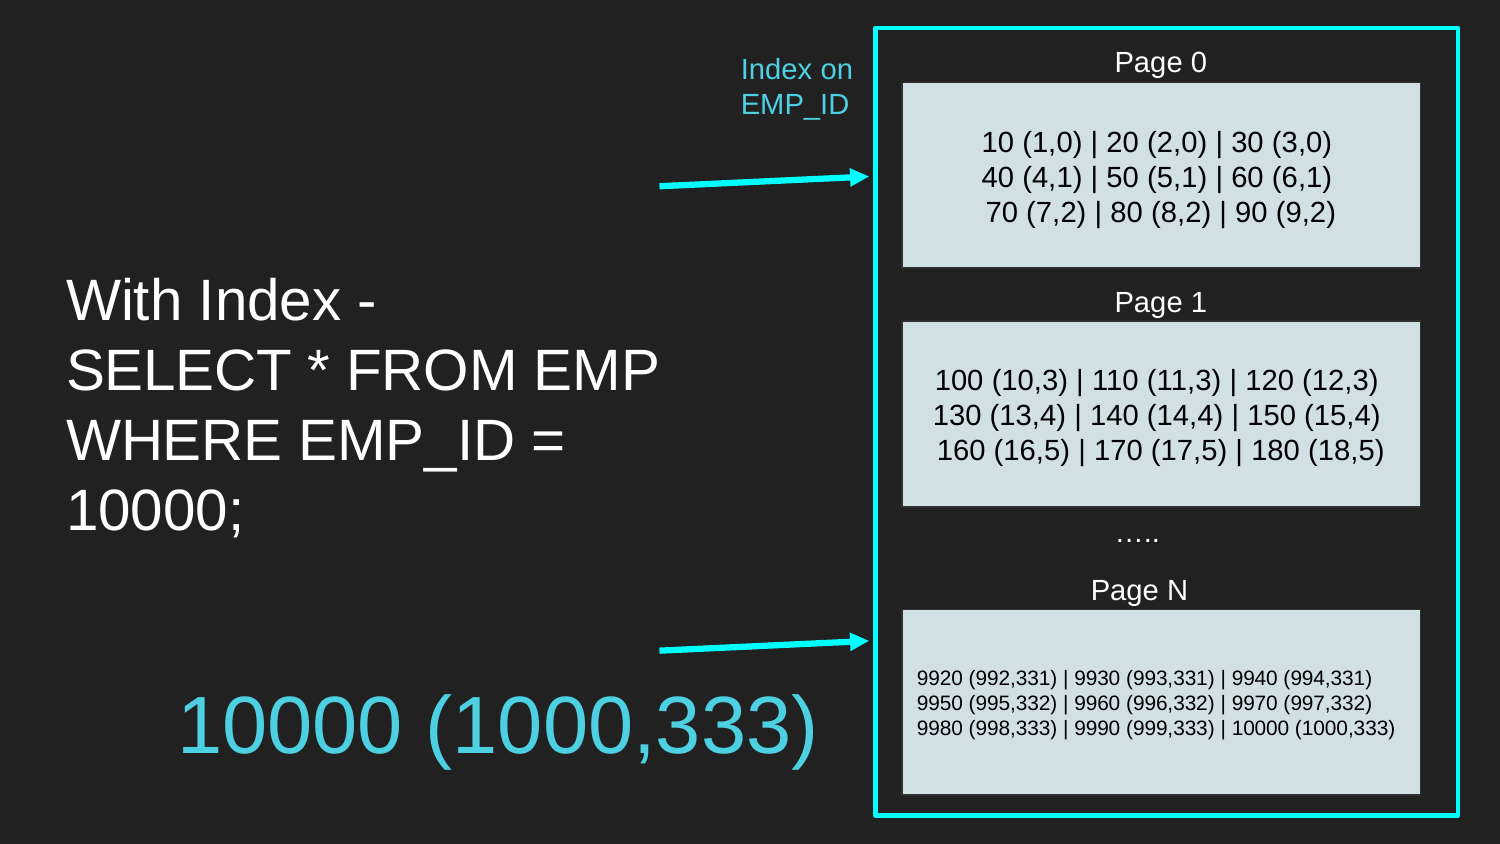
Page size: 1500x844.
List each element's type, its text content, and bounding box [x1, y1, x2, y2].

text_box Page N [1075, 556, 1211, 609]
text_box Page 0 [1099, 27, 1234, 94]
text_box 9920 (992,331) | 9930 (993,331) | 9940 (994,331) 9950 (995,332) | 9960 (996,332) | 9970 (997,332) 9980 (998,333) | 9990 (999,333) | 10000 (1000,333) [901, 609, 1421, 796]
title 10000 (1000,333) [162, 657, 861, 793]
text_box ….. [1099, 507, 1234, 564]
text_box Index on EMP_ID [725, 35, 923, 136]
text_box 10 (1,0) | 20 (2,0) | 30 (3,0) 40 (4,1) | 50 (5,1) | 60 (6,1) 70 (7,2) | 80 (8,2) | 90 (9,2) [901, 82, 1421, 269]
title With Index - SELECT * FROM EMP WHERE EMP_ID = 10000; [51, 247, 750, 597]
text_box 100 (10,3) | 110 (11,3) | 120 (12,3) 130 (13,4) | 140 (14,4) | 150 (15,4) 160 (16,5) | 170 (17,5) | 180 (18,5) [901, 321, 1421, 507]
text_box Page 1 [1099, 268, 1234, 321]
